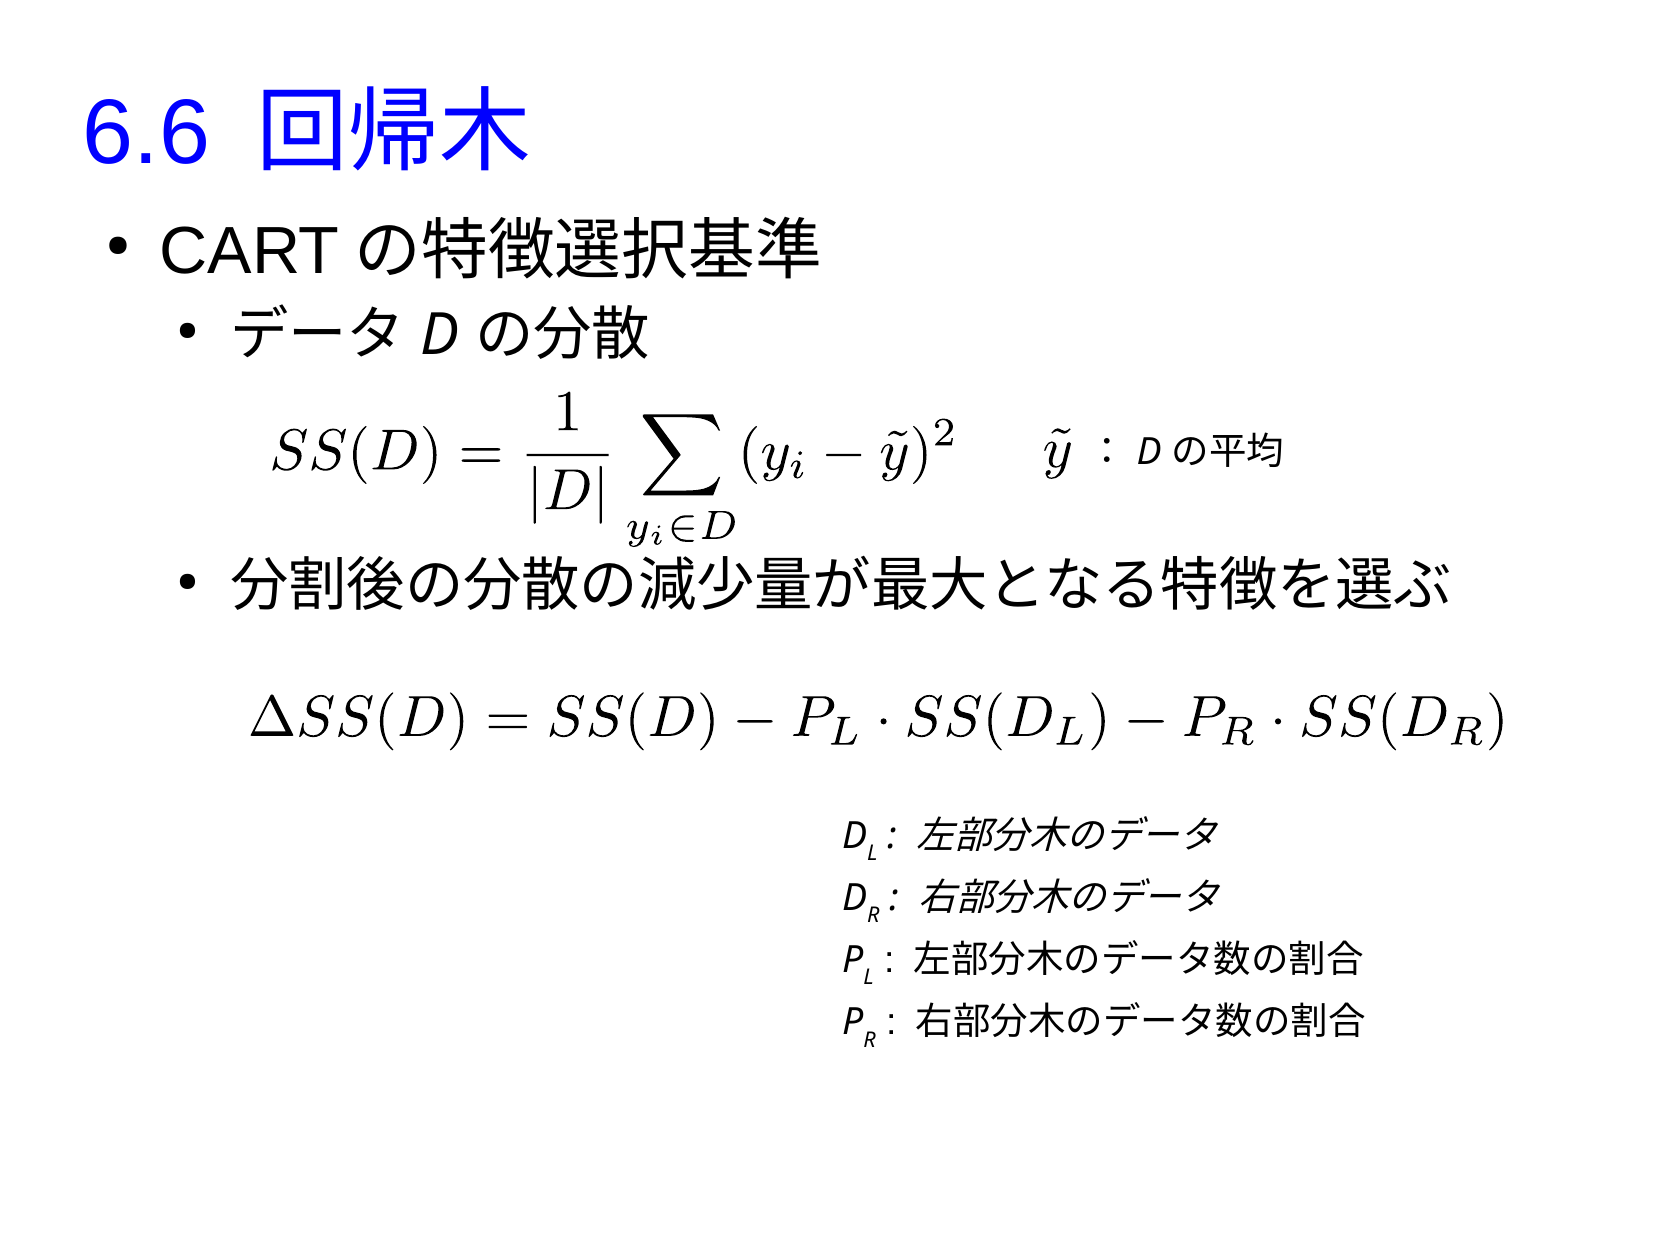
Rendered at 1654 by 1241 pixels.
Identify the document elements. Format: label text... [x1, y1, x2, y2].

title 6.6 回帰木 [82, 49, 1571, 207]
text_box [272, 391, 953, 548]
text_box DL : 左部分木のデータ DR : 右部分木のデータ PL : 左部分木のデータ数の割合 PR : 右部分木のデータ数の割合 [827, 797, 1388, 1039]
list CARTの特徴選択基準 データDの分散 分割後の分散の減少量が最大となる特徴を選ぶ [88, 201, 1577, 1123]
text_box ：Dの平均 [1073, 413, 1303, 485]
picture [245, 690, 1505, 753]
picture [1040, 426, 1073, 482]
